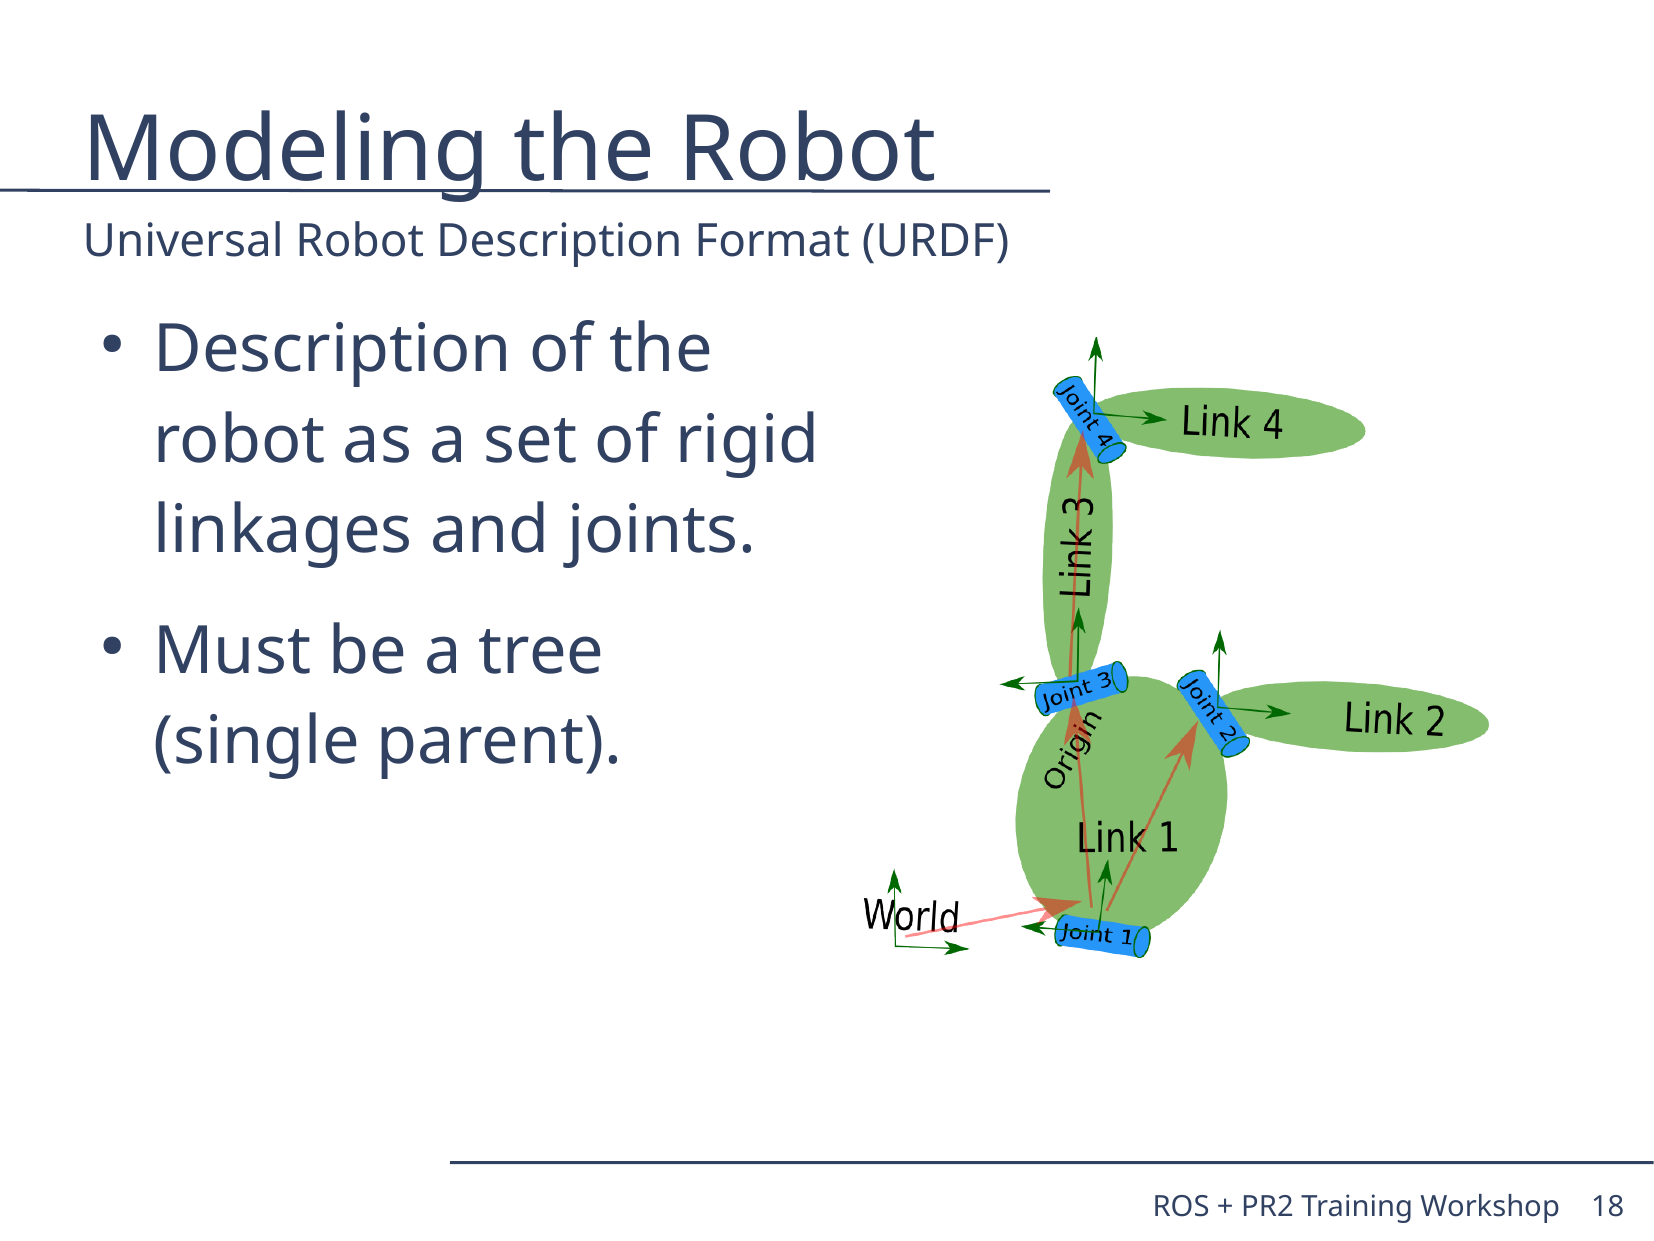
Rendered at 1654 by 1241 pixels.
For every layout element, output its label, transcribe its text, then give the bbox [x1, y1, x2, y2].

list Description of the robot as a set of rigid linkages and joints. Must be a tree (single parent). [82, 300, 826, 1109]
picture [862, 337, 1489, 958]
title Modeling the Robot Universal Robot Description Format (URDF) [82, 73, 1571, 281]
